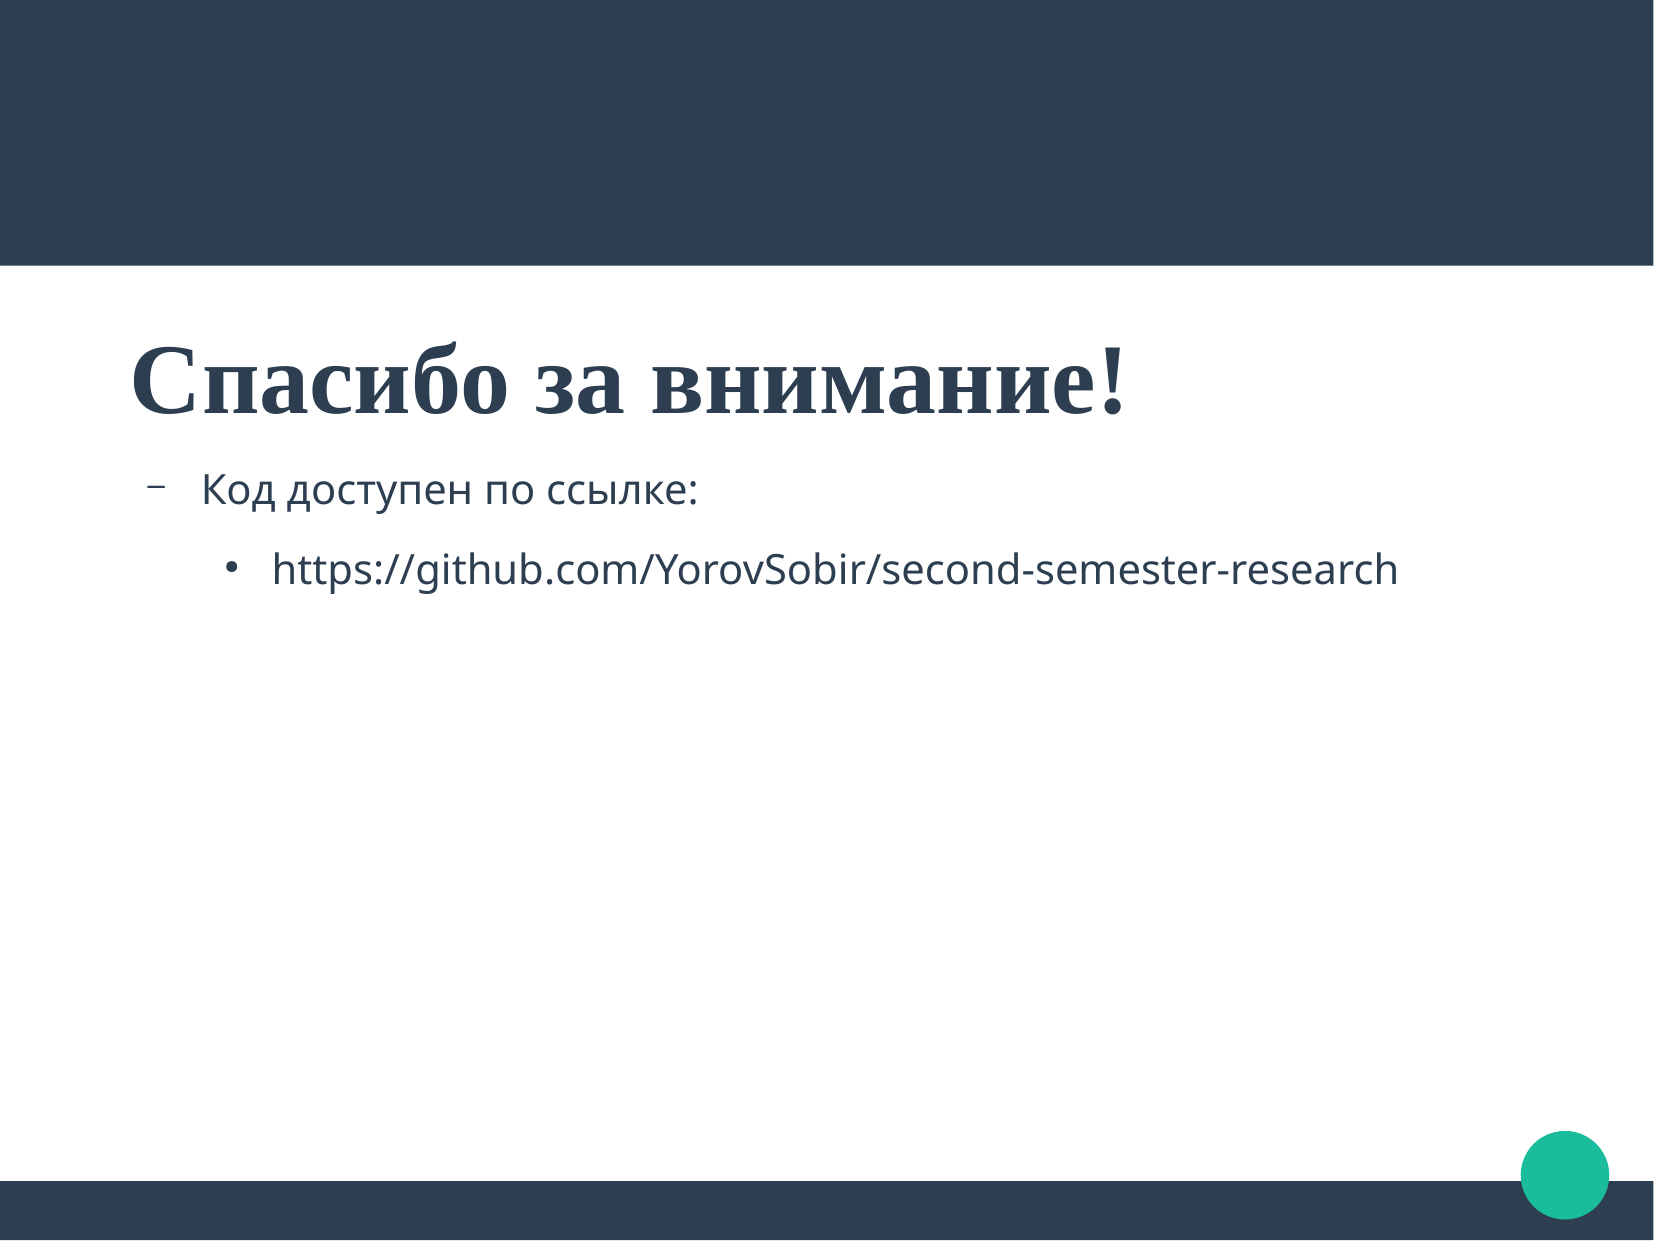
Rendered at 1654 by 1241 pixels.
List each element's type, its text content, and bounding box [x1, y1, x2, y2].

list Спасибо за внимание! Код доступен по ссылке: https://github.com/YorovSobir/second-semester-research [59, 324, 1595, 1152]
